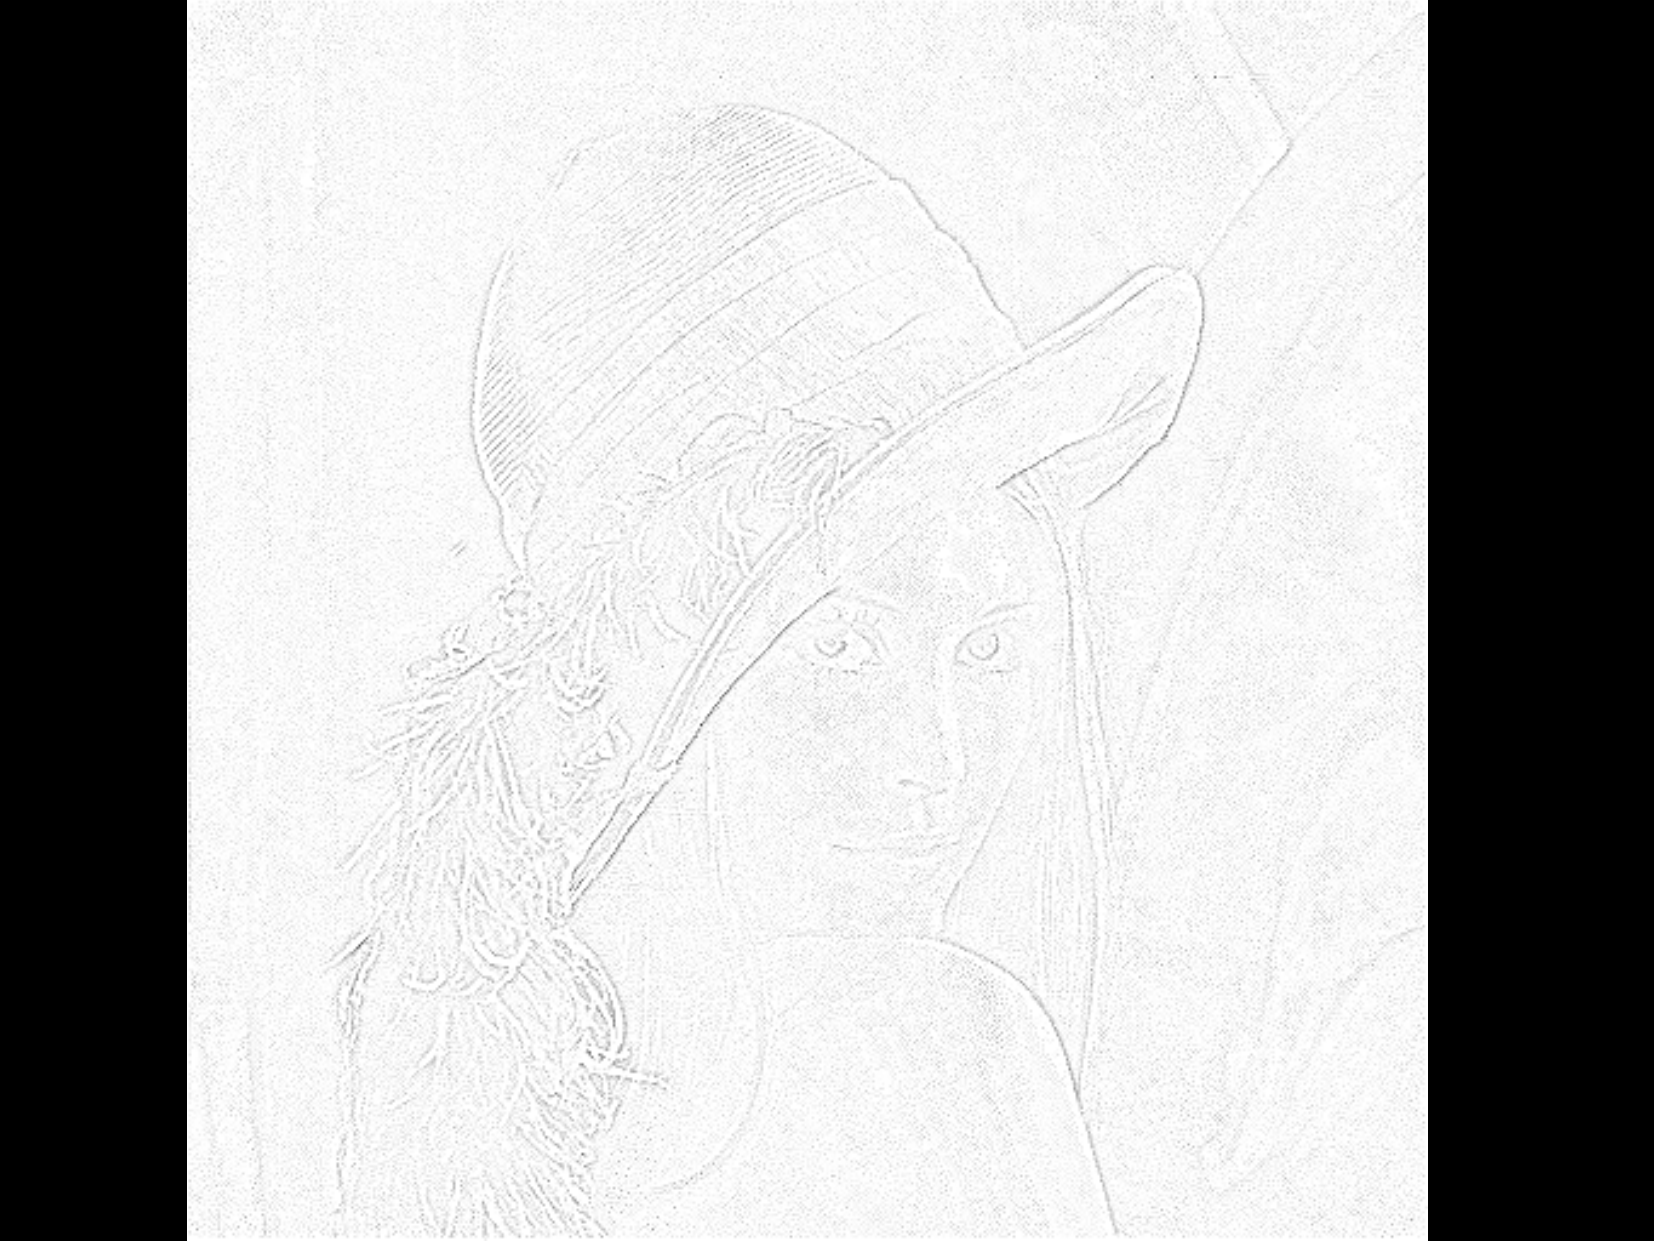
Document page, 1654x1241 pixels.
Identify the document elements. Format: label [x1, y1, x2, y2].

text_box [0, 0, 187, 1241]
text_box [1428, 0, 1654, 1241]
picture [187, 0, 1428, 1241]
